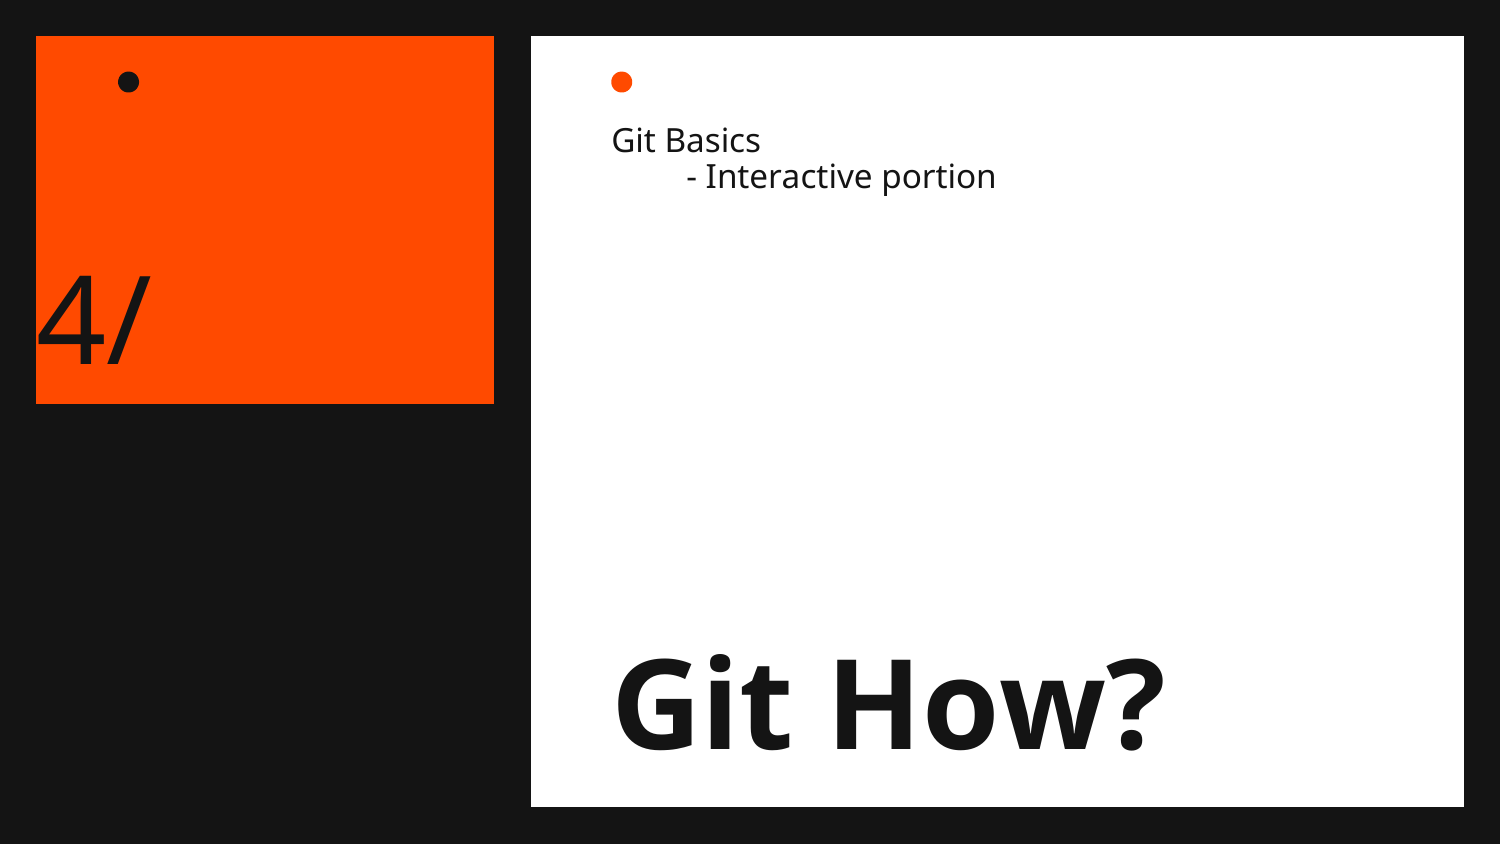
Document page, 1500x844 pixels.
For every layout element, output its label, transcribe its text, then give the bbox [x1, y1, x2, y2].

subtitle Git Basics - Interactive portion [611, 123, 1094, 207]
title 4/ [36, 206, 212, 404]
text_box [611, 71, 633, 93]
title Git How? [611, 400, 1382, 773]
text_box [118, 71, 140, 93]
